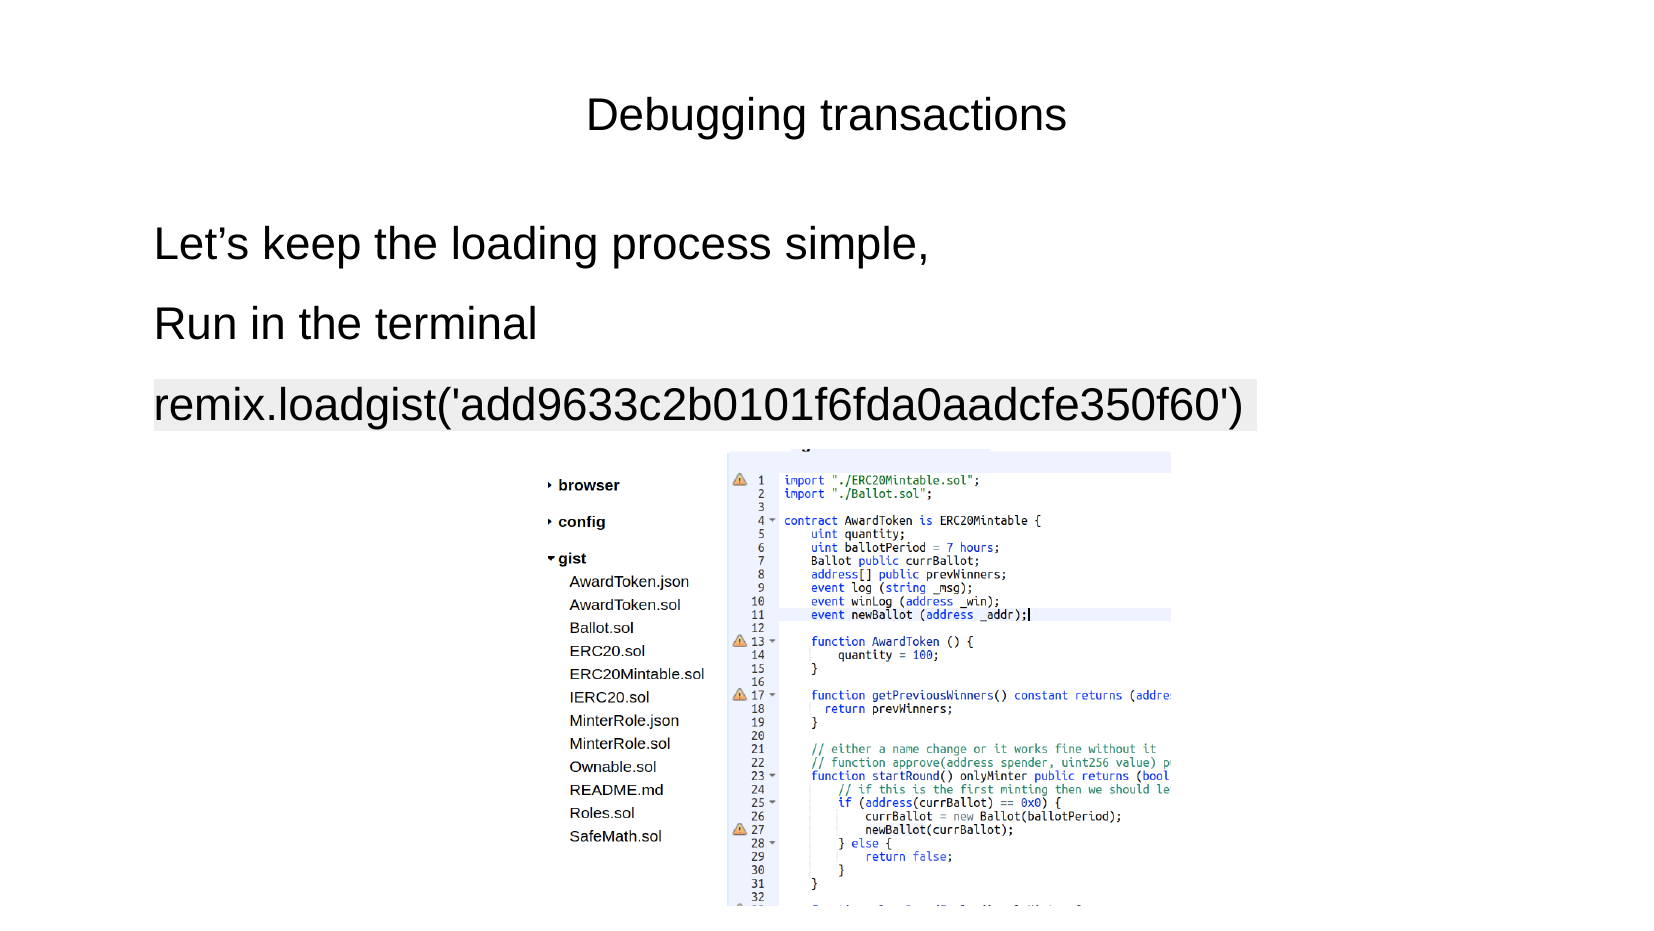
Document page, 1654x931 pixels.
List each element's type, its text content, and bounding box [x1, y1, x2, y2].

list Let’s keep the loading process simple, Run in the terminal remix.loadgist('add9633c2b0101f6fda0aadcfe350f60') [82, 217, 1571, 758]
title Debugging transactions [82, 37, 1571, 193]
picture [548, 449, 1171, 907]
